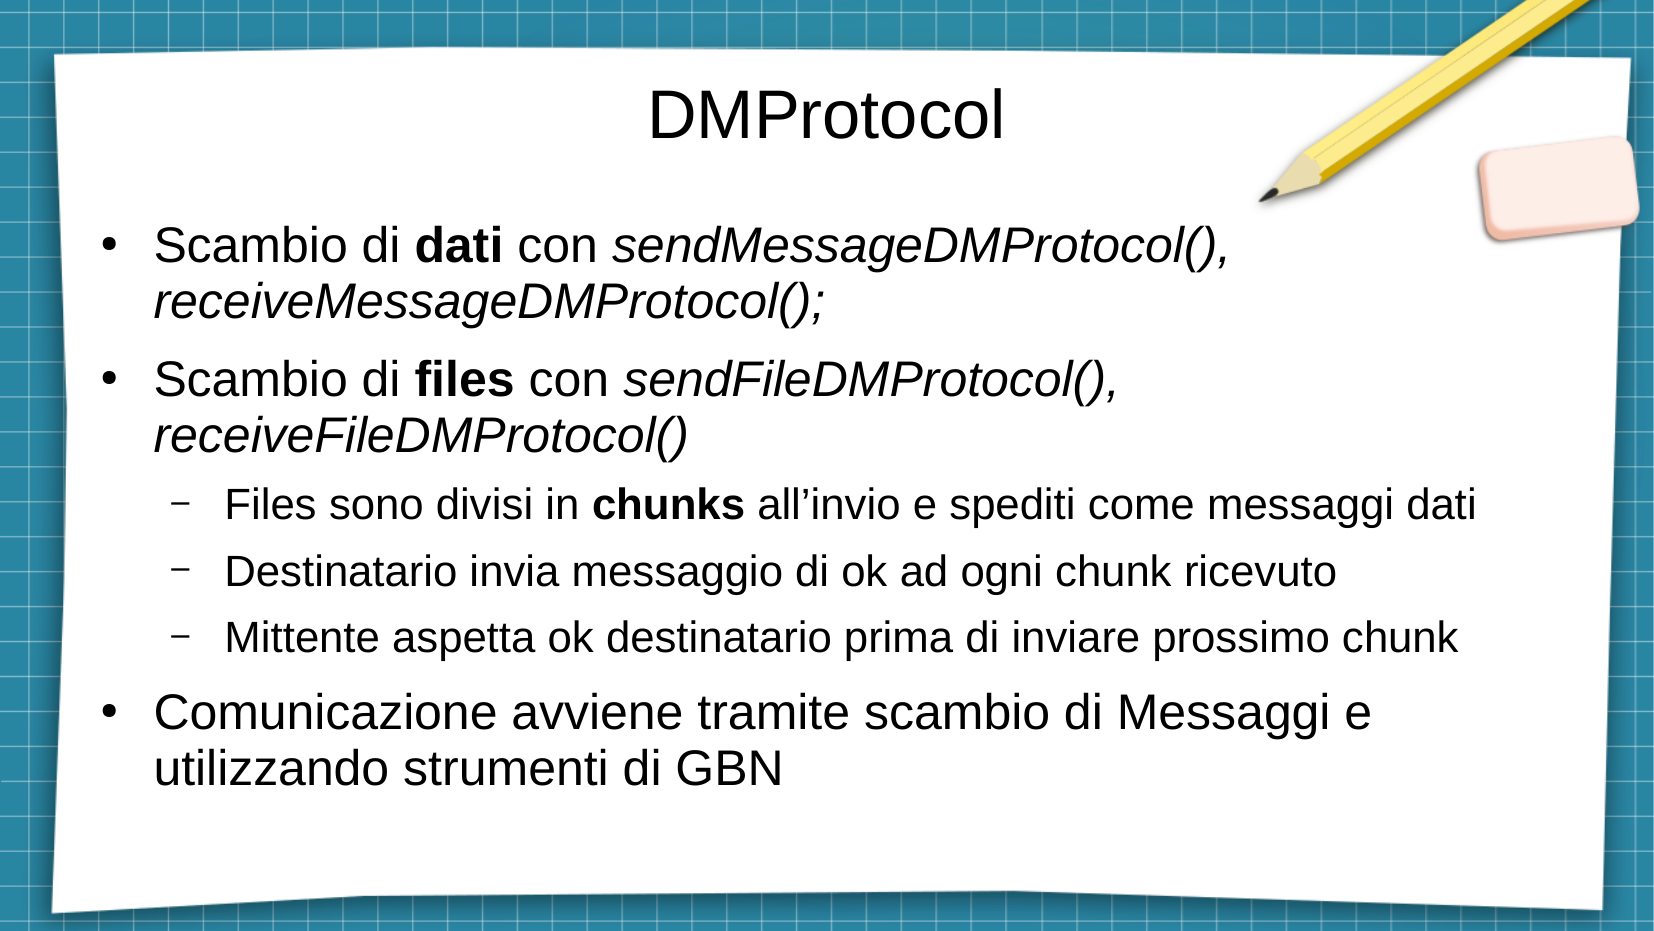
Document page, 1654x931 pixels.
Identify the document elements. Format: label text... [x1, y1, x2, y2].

title DMProtocol [82, 37, 1571, 193]
list Scambio di dati con sendMessageDMProtocol(), receiveMessageDMProtocol(); Scambio di files con sendFileDMProtocol(), receiveFileDMProtocol() Files sono divisi in chunks all’invio e spediti come messaggi dati Destinatario invia messaggio di ok ad ogni chunk ricevuto Mittente aspetta ok destinatario prima di inviare prossimo chunk Comunicazione avviene tramite scambio di Messaggi e utilizzando strumenti di GBN [82, 217, 1571, 827]
picture [0, 0, 1654, 931]
